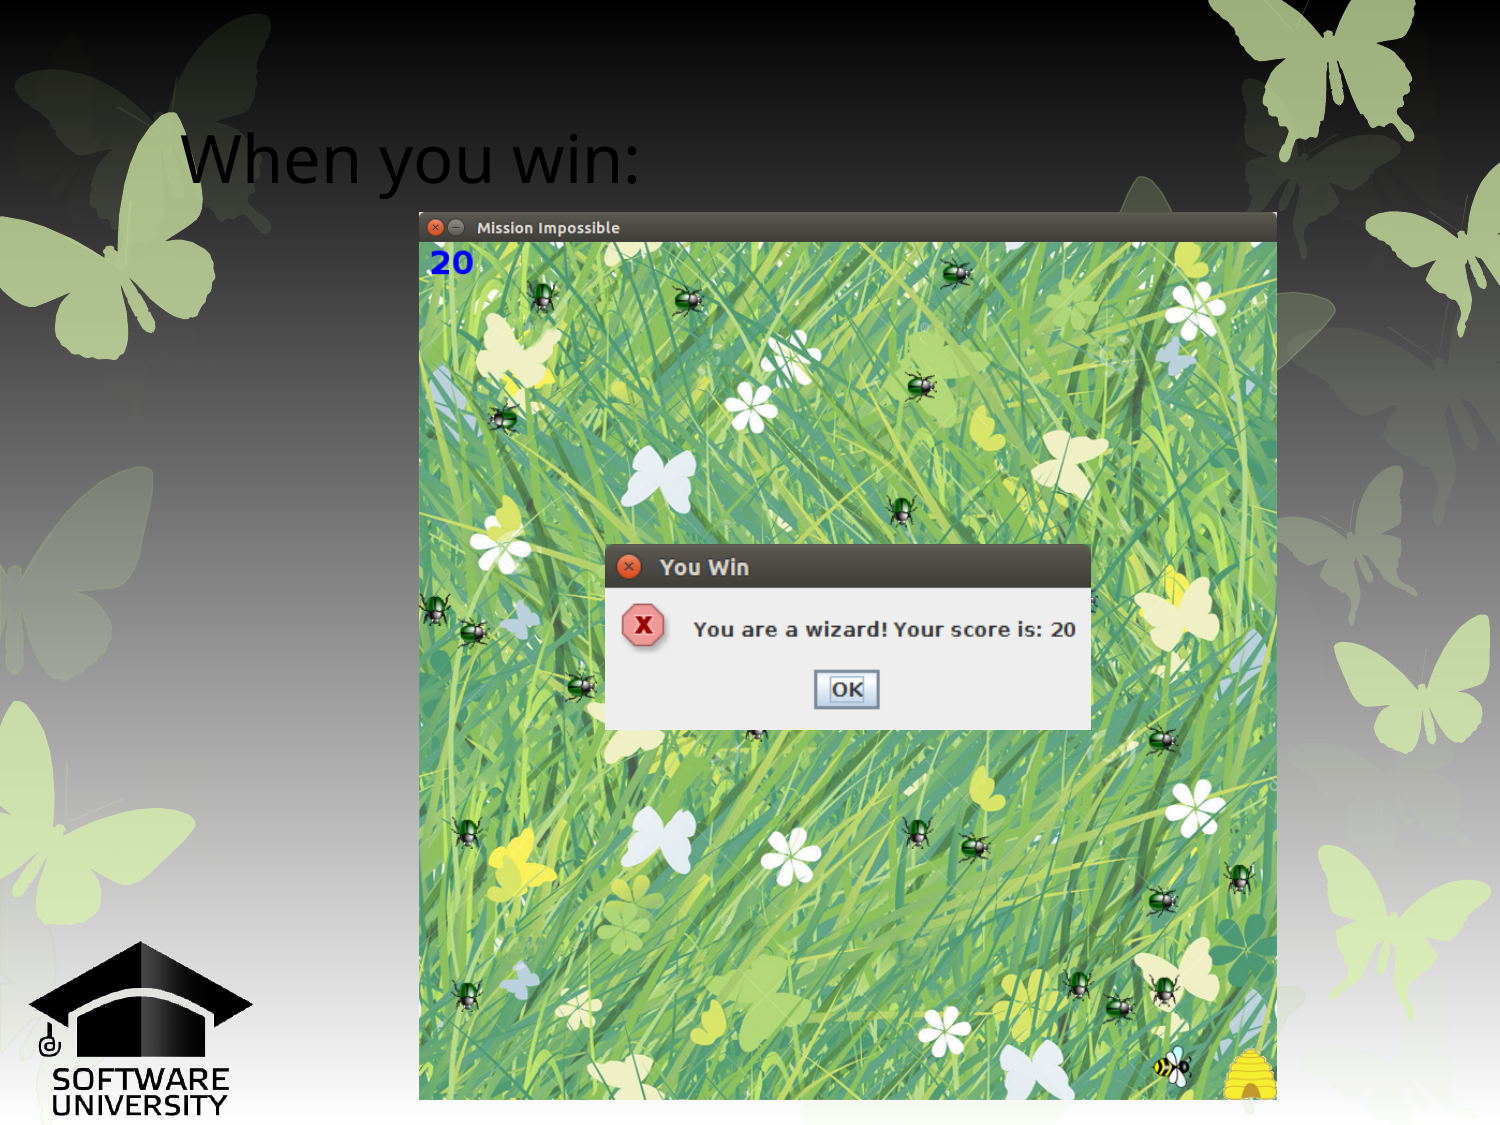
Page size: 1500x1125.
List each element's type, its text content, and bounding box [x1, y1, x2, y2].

picture [28, 940, 253, 1116]
title When you win: [165, 81, 1335, 233]
picture [419, 212, 1277, 1100]
